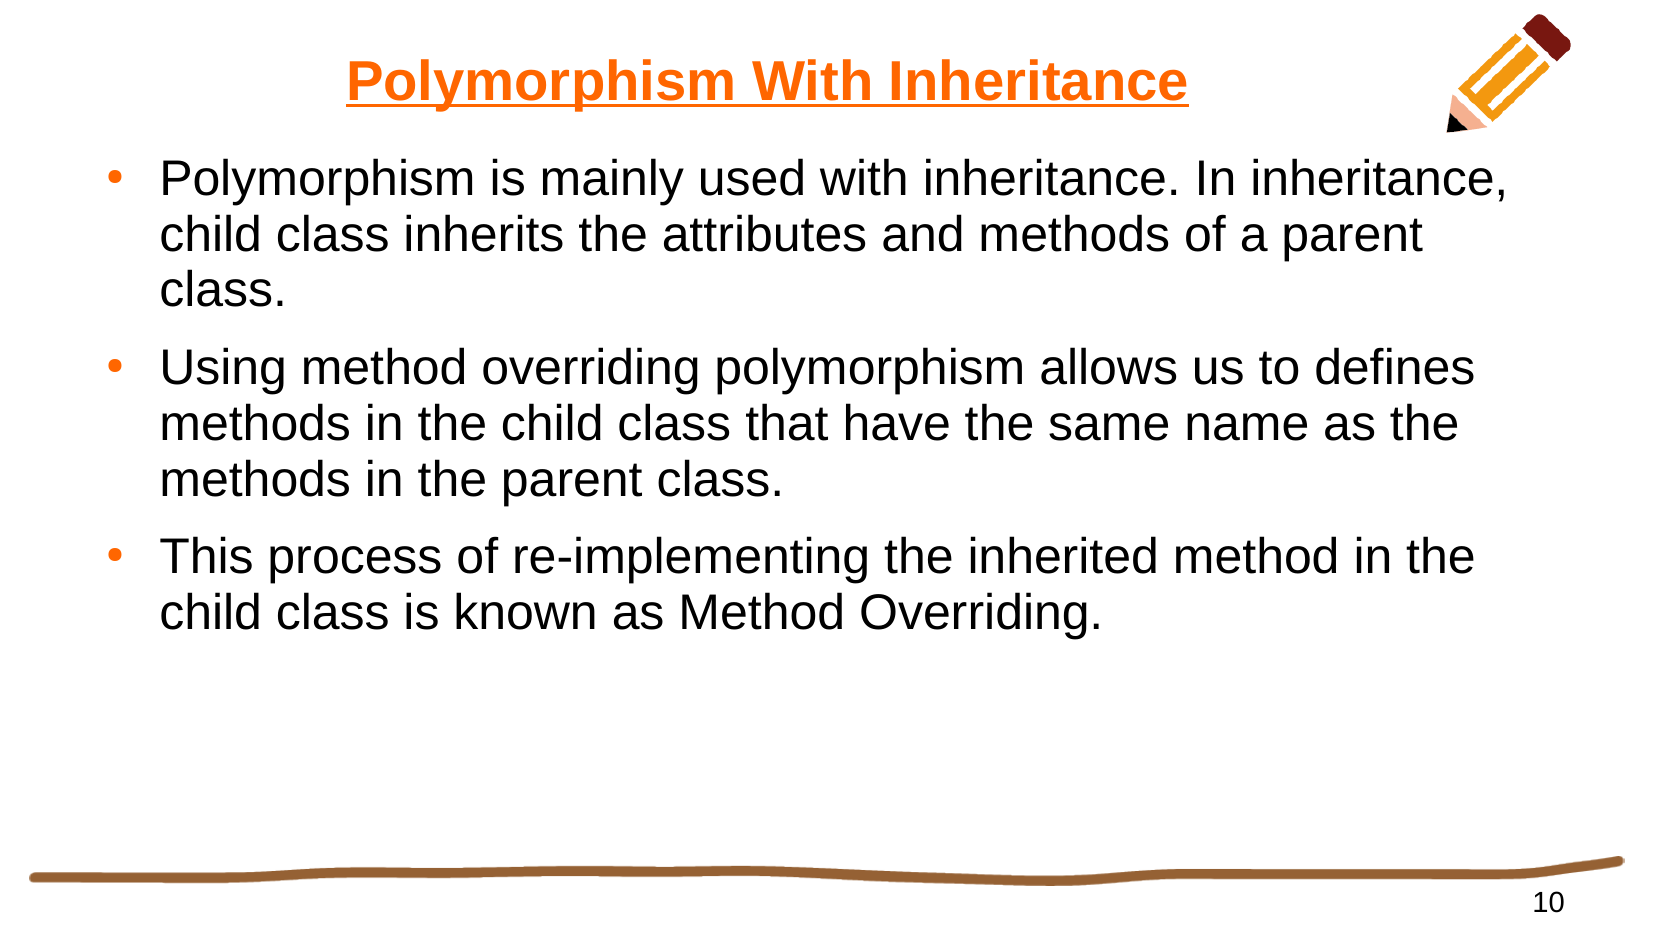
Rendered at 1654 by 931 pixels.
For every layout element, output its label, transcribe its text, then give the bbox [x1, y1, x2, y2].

list Polymorphism is mainly used with inheritance. In inheritance, child class inherits the attributes and methods of a parent class. Using method overriding polymorphism allows us to defines methods in the child class that have the same name as the methods in the parent class. This process of re-implementing the inherited method in the child class is known as Method Overriding. [88, 150, 1538, 857]
title Polymorphism With Inheritance [88, 29, 1447, 133]
picture [1446, 14, 1571, 133]
picture [29, 856, 1625, 886]
